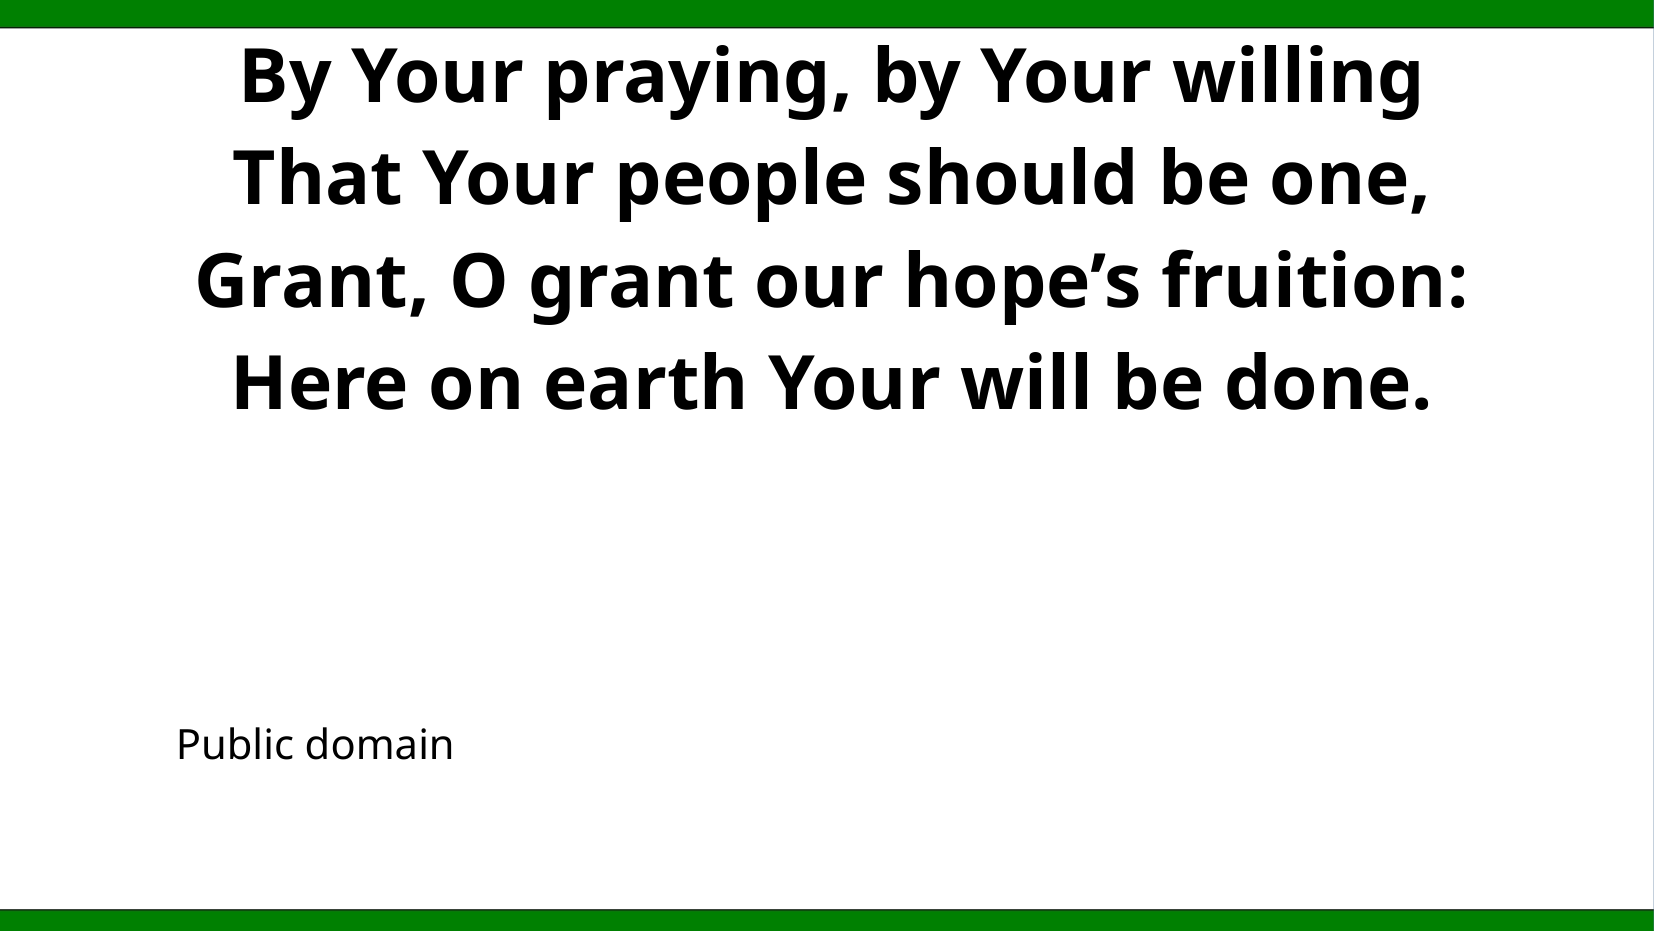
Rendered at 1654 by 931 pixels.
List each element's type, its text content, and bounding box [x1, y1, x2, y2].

picture [0, 0, 1654, 931]
text_box By Your praying, by Your willing That Your people should be one, Grant, O grant our hope’s fruition: Here on earth Your will be done. Public domain [75, 15, 1591, 762]
